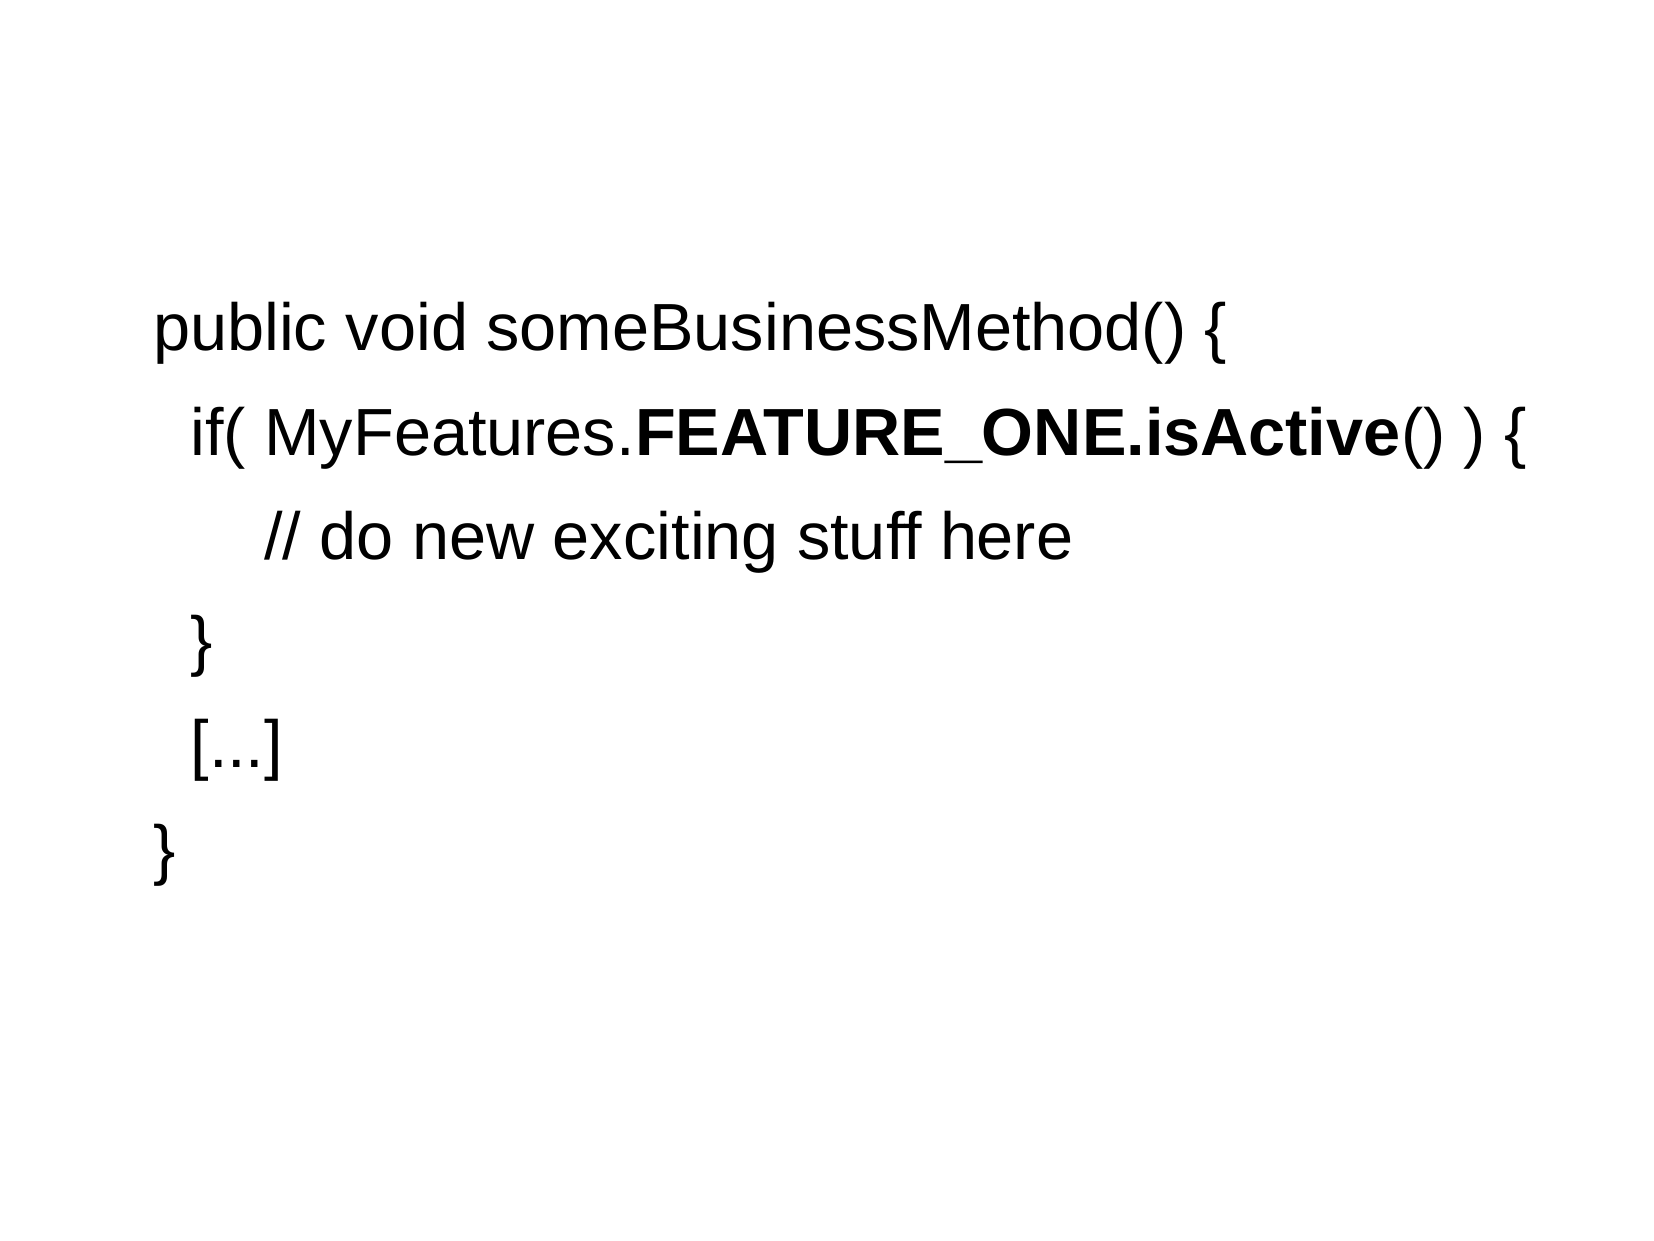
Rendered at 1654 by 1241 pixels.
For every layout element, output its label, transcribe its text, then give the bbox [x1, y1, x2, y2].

list public void someBusinessMethod() { if( MyFeatures.FEATURE_ONE.isActive() ) { // do new exciting stuff here } [...] } [82, 290, 1571, 1010]
